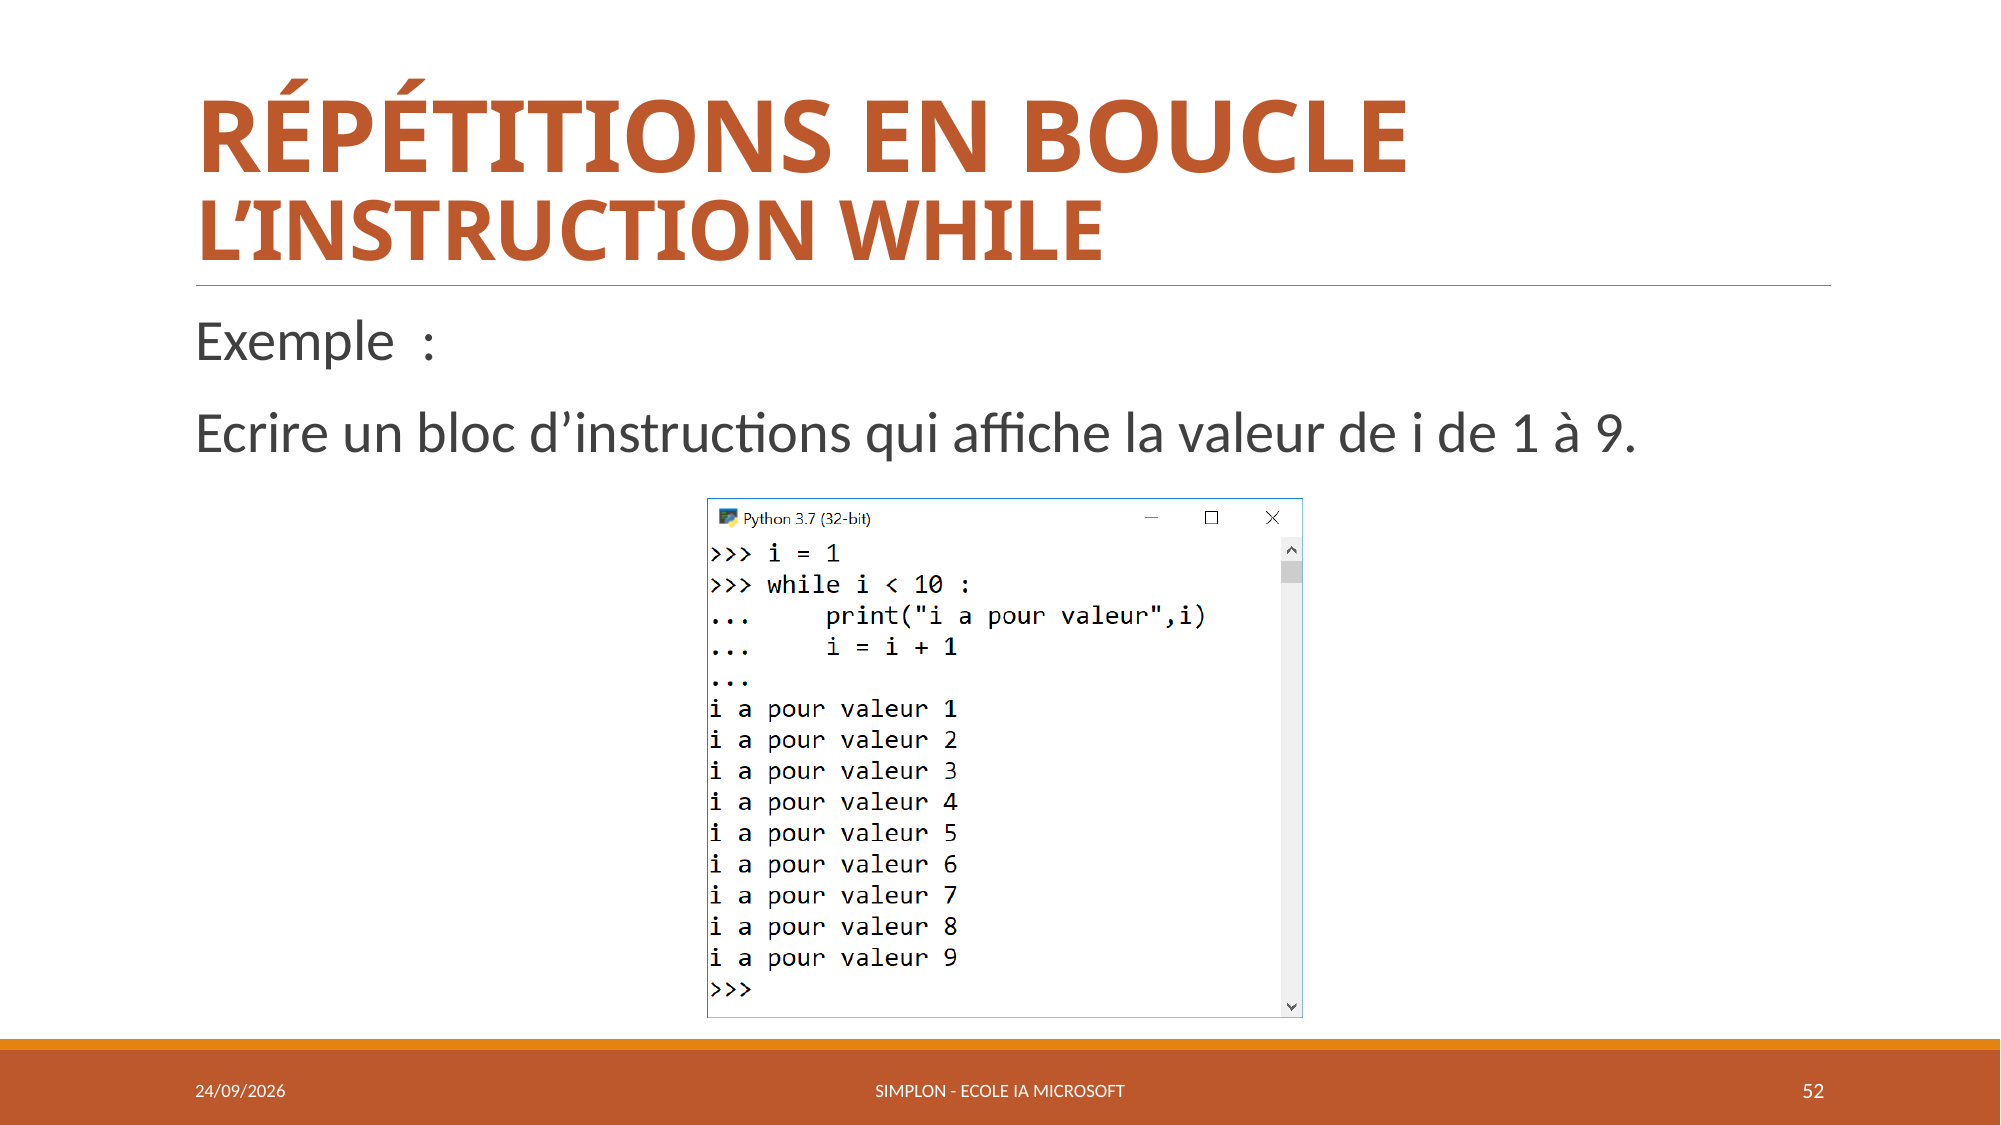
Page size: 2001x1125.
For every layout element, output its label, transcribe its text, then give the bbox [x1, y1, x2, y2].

title RÉPÉTITIONS EN BOUCLE L’INSTRUCTION WHILE [180, 47, 1830, 285]
slide_number 16/01/2020 [180, 1059, 586, 1120]
picture [707, 498, 1303, 1018]
list Exemple : Ecrire un bloc d’instructions qui affiche la valeur de i de 1 à 9. [180, 302, 1830, 976]
slide_number <numéro> [1624, 1059, 1840, 1120]
footer Simplon - Ecole IA Microsoft [604, 1059, 1396, 1120]
